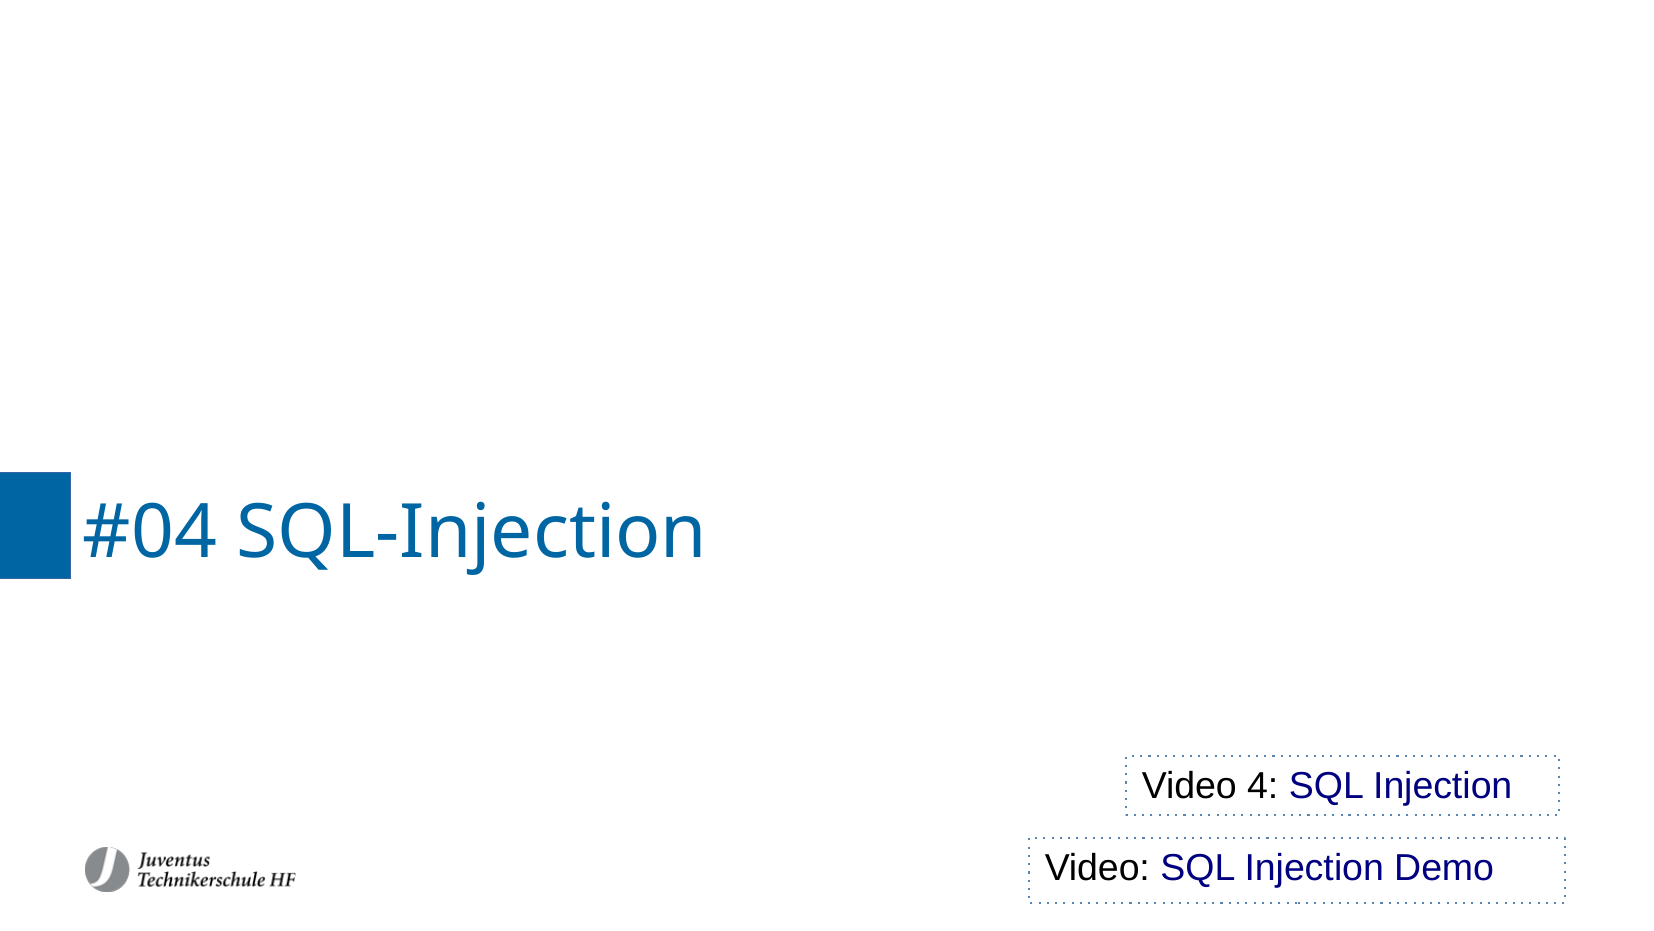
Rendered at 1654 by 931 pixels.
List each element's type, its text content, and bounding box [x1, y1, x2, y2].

text_box Video 4: SQL Injection [1126, 756, 1560, 816]
title #04 SQL-Injection [82, 450, 1571, 606]
picture [85, 847, 296, 892]
text_box Video: SQL Injection Demo [1028, 838, 1565, 904]
